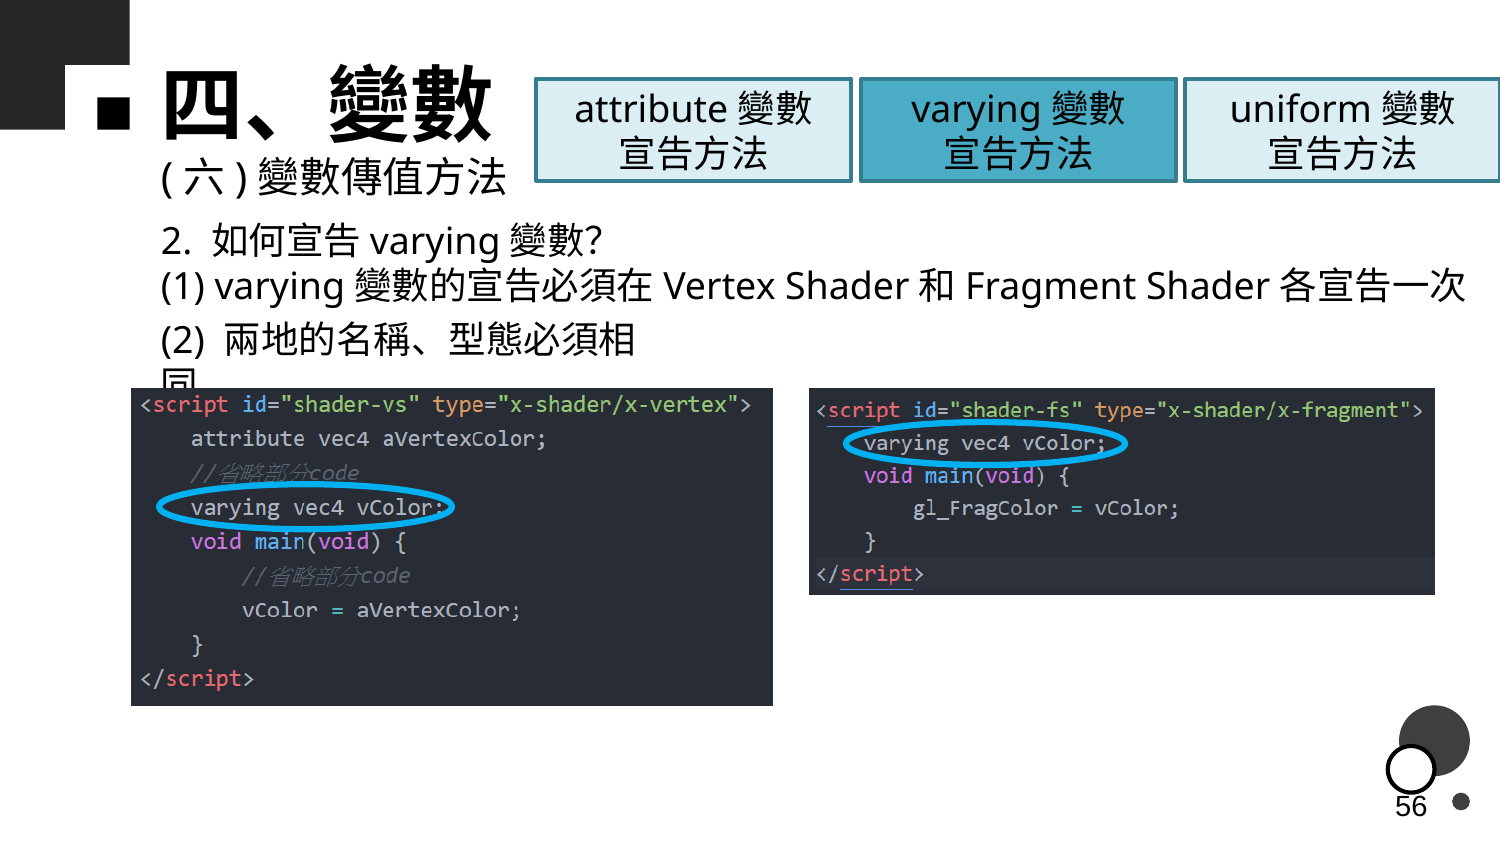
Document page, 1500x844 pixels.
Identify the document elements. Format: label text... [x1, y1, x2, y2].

text_box [1387, 705, 1470, 782]
title 四、變數 [145, 32, 845, 143]
text_box (2) 兩地的名稱、型態必須相同 [166, 371, 191, 388]
text_box varying變數 宣告方法 [861, 78, 1177, 181]
text_box (六)變數傳值方法 [145, 143, 820, 209]
text_box 2. 如何宣告varying變數？ (1) varying變數的宣告必須在Vertex Shader和Fragment Shader各宣告一次 [145, 209, 1486, 315]
text_box [0, 0, 130, 130]
picture [131, 388, 773, 706]
picture [809, 388, 1435, 595]
text_box [1452, 792, 1470, 811]
slide_number <number> [1092, 782, 1443, 827]
text_box [97, 97, 130, 130]
text_box attribute變數 宣告方法 [535, 78, 852, 181]
text_box (2) 兩地的名稱、型態必須相同 [145, 308, 686, 388]
text_box uniform變數 宣告方法 [1185, 78, 1500, 181]
